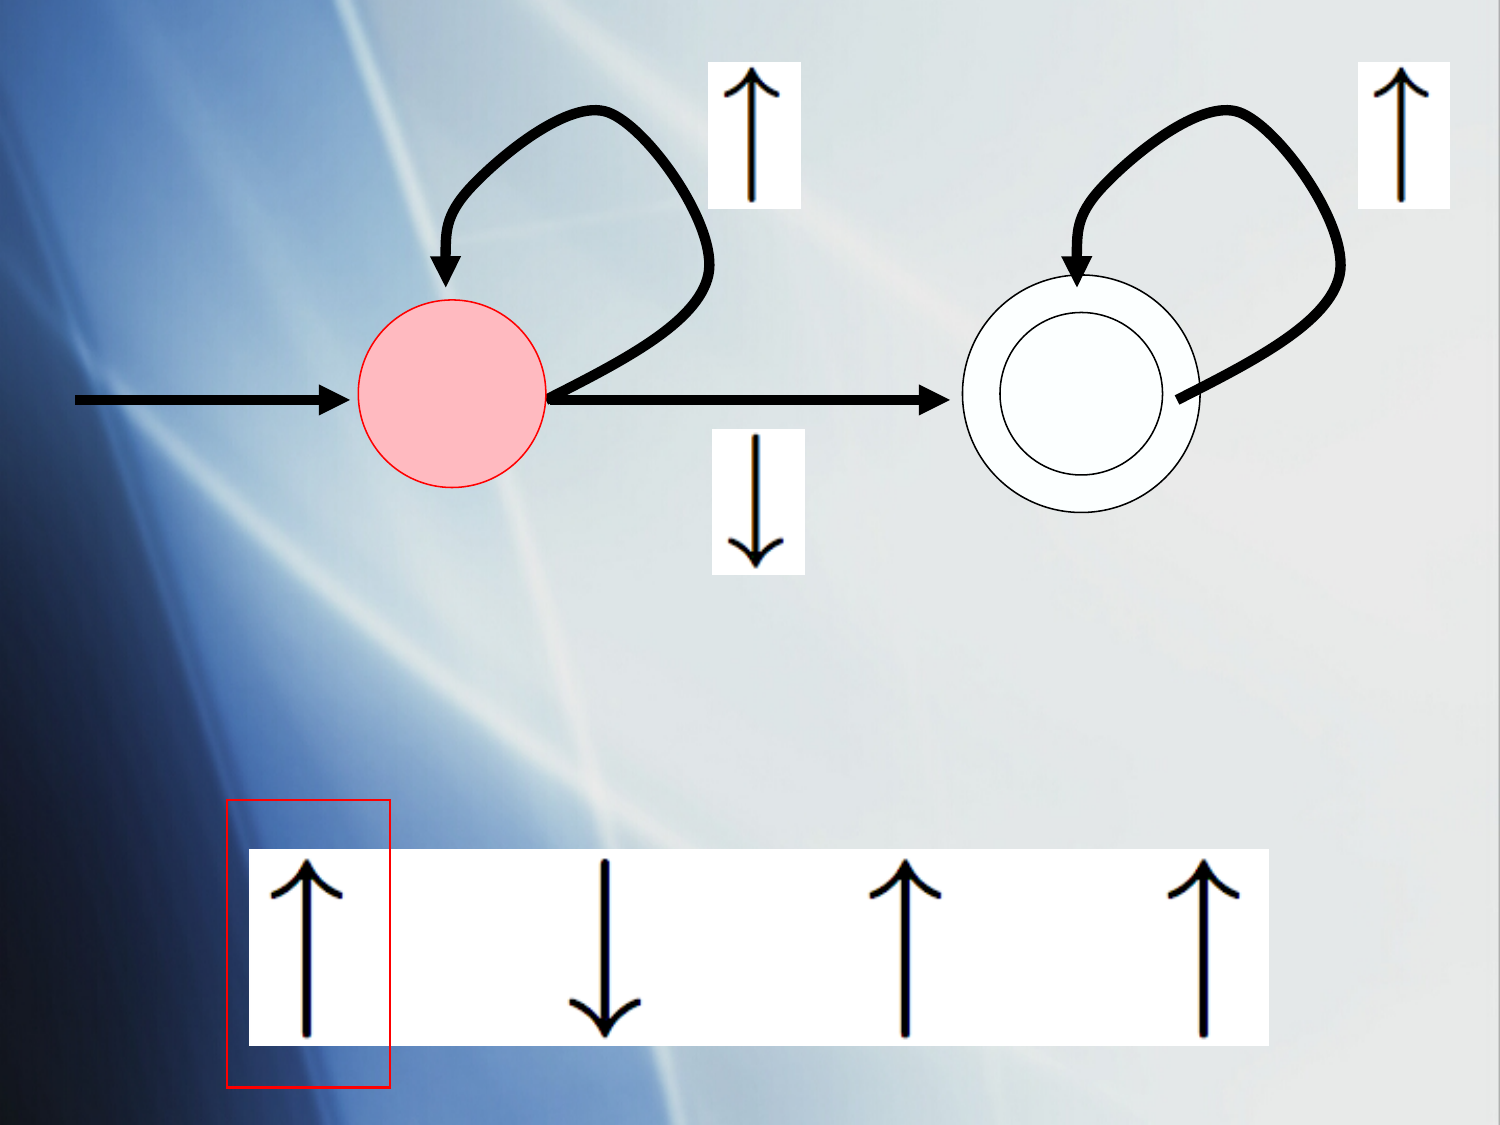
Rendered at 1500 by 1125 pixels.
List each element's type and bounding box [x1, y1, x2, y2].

text_box [358, 299, 546, 488]
text_box [962, 275, 1201, 513]
picture [0, 0, 1500, 1125]
